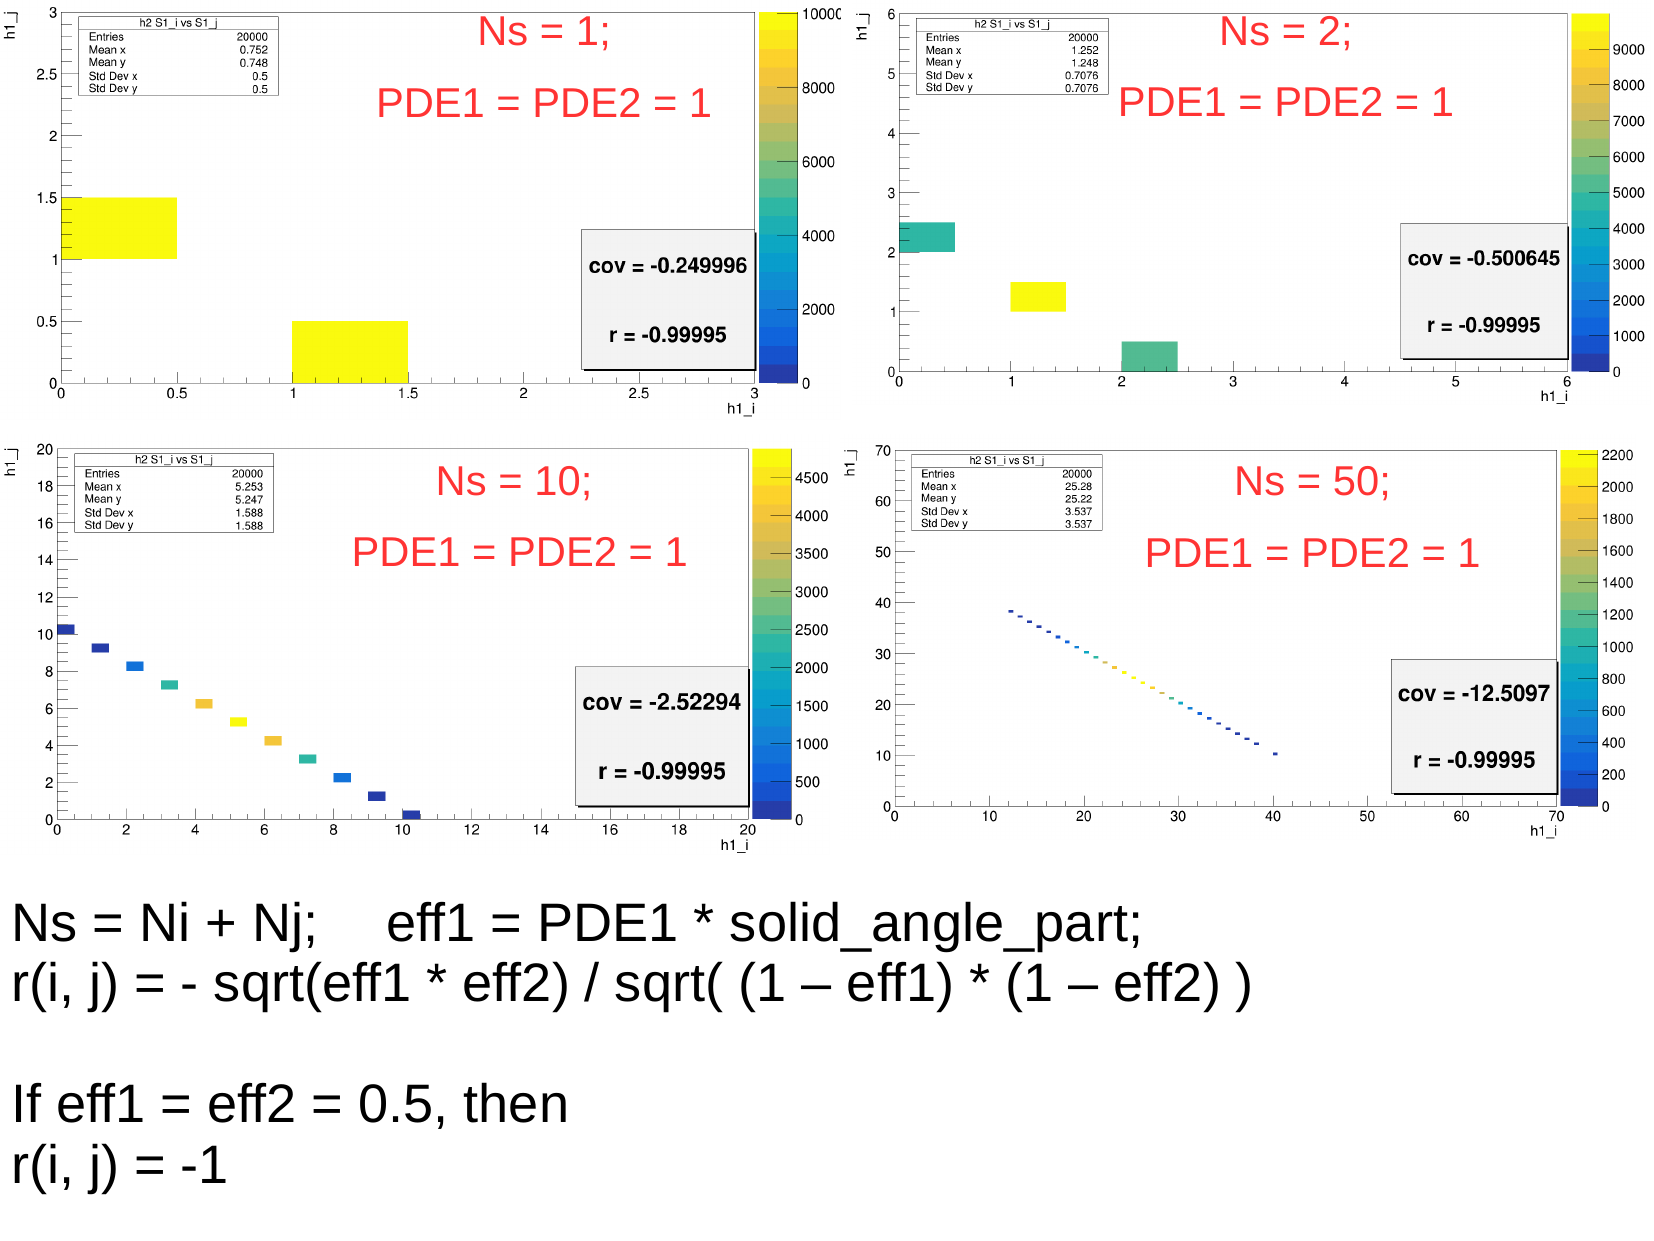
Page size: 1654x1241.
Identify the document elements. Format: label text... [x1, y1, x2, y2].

text_box Ns = 10; PDE1 = PDE2 = 1 [173, 449, 840, 586]
text_box Ns = 50; PDE1 = PDE2 = 1 [971, 450, 1654, 586]
picture [840, 434, 1636, 841]
text_box Ns = 2; PDE1 = PDE2 = 1 [945, 0, 1627, 136]
picture [0, 0, 841, 421]
picture [852, 0, 1651, 406]
text_box Ns = Ni + Nj; eff1 = PDE1 * solid_angle_part; r(i, j) = - sqrt(eff1 * eff2) / sqrt( (1 – eff1) * (1 – eff2) ) If eff1 = eff2 = 0.5, then r(i, j) = -1 [0, 885, 1651, 1203]
picture [0, 434, 830, 856]
text_box Ns = 1; PDE1 = PDE2 = 1 [203, 0, 852, 136]
